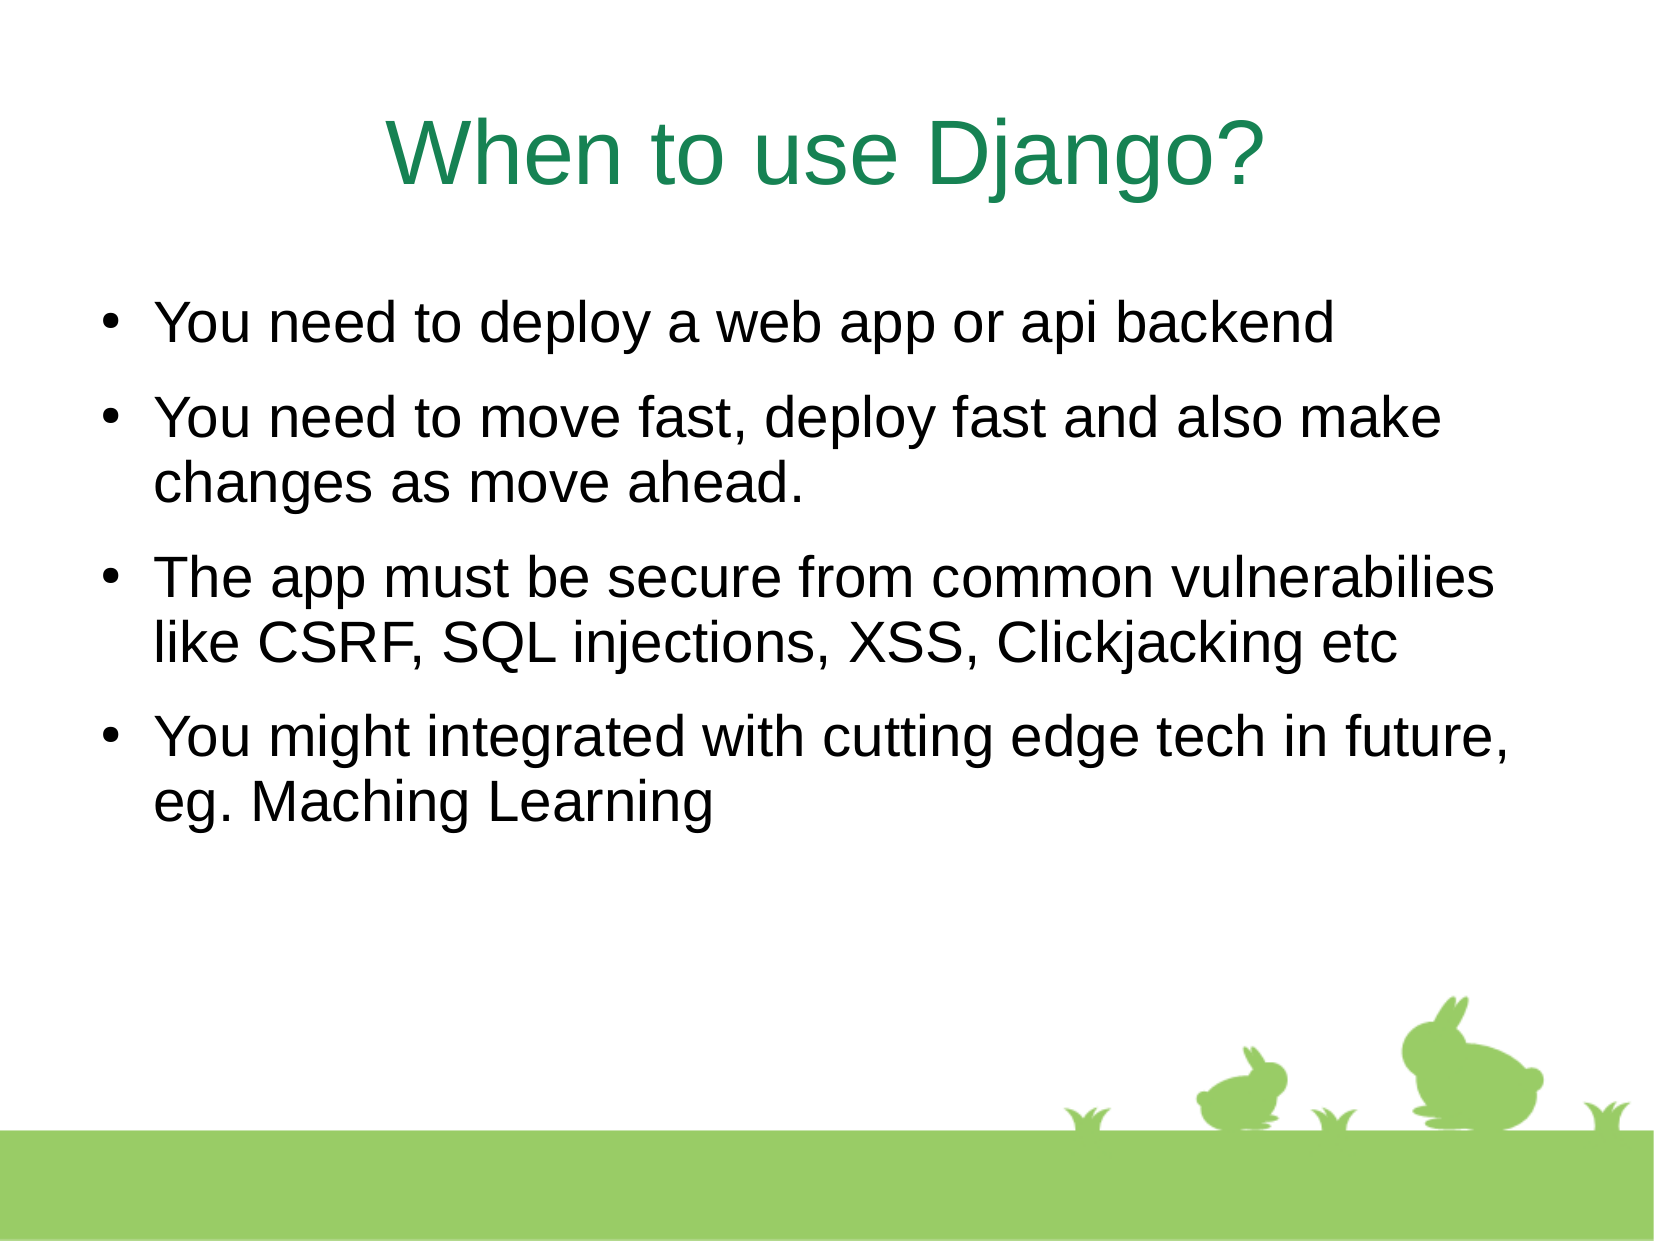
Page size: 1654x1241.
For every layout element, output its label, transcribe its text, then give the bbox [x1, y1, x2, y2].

list You need to deploy a web app or api backend You need to move fast, deploy fast and also make changes as move ahead. The app must be secure from common vulnerabilies like CSRF, SQL injections, XSS, Clickjacking etc You might integrated with cutting edge tech in future, eg. Maching Learning [82, 290, 1571, 1010]
title When to use Django? [82, 49, 1571, 257]
picture [0, 0, 1654, 1241]
